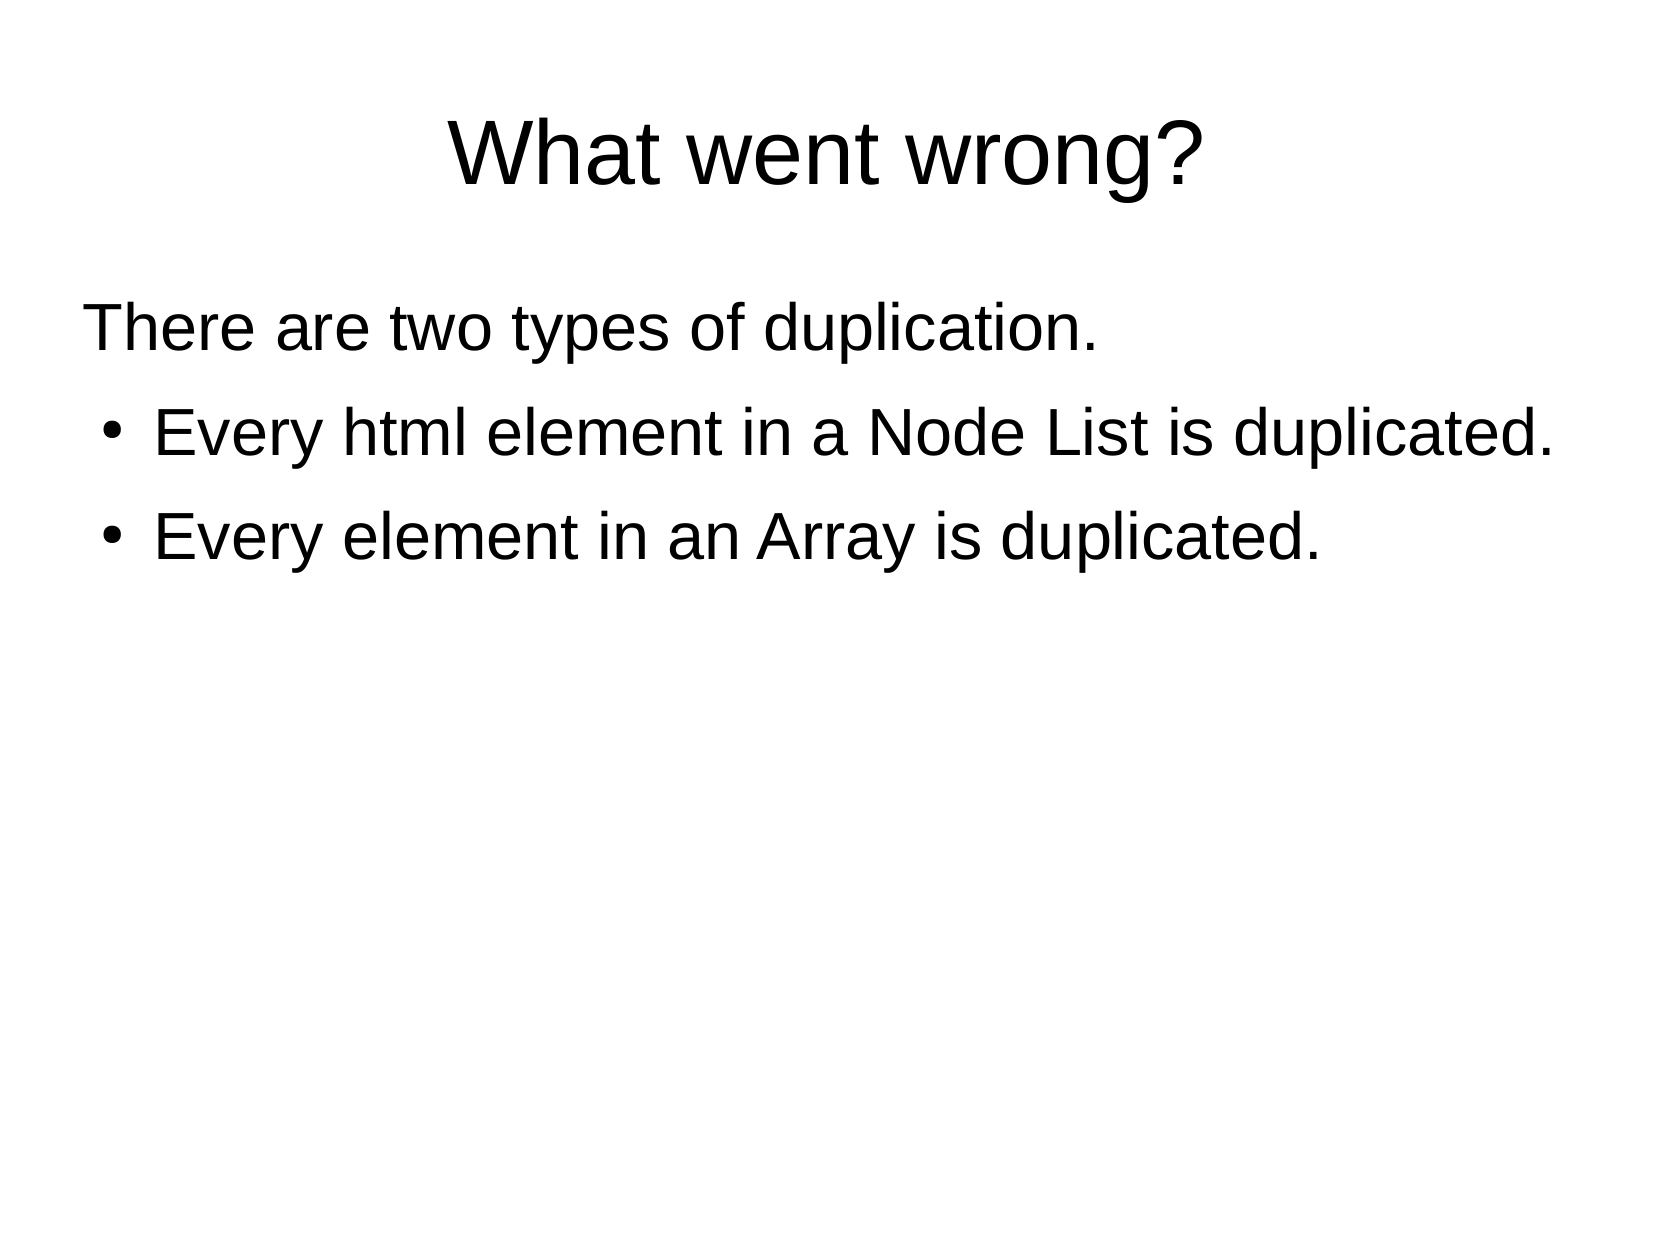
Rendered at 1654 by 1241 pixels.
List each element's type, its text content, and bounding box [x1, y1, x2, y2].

list There are two types of duplication. Every html element in a Node List is duplicated. Every element in an Array is duplicated. [82, 290, 1571, 1109]
title What went wrong? [82, 49, 1571, 257]
